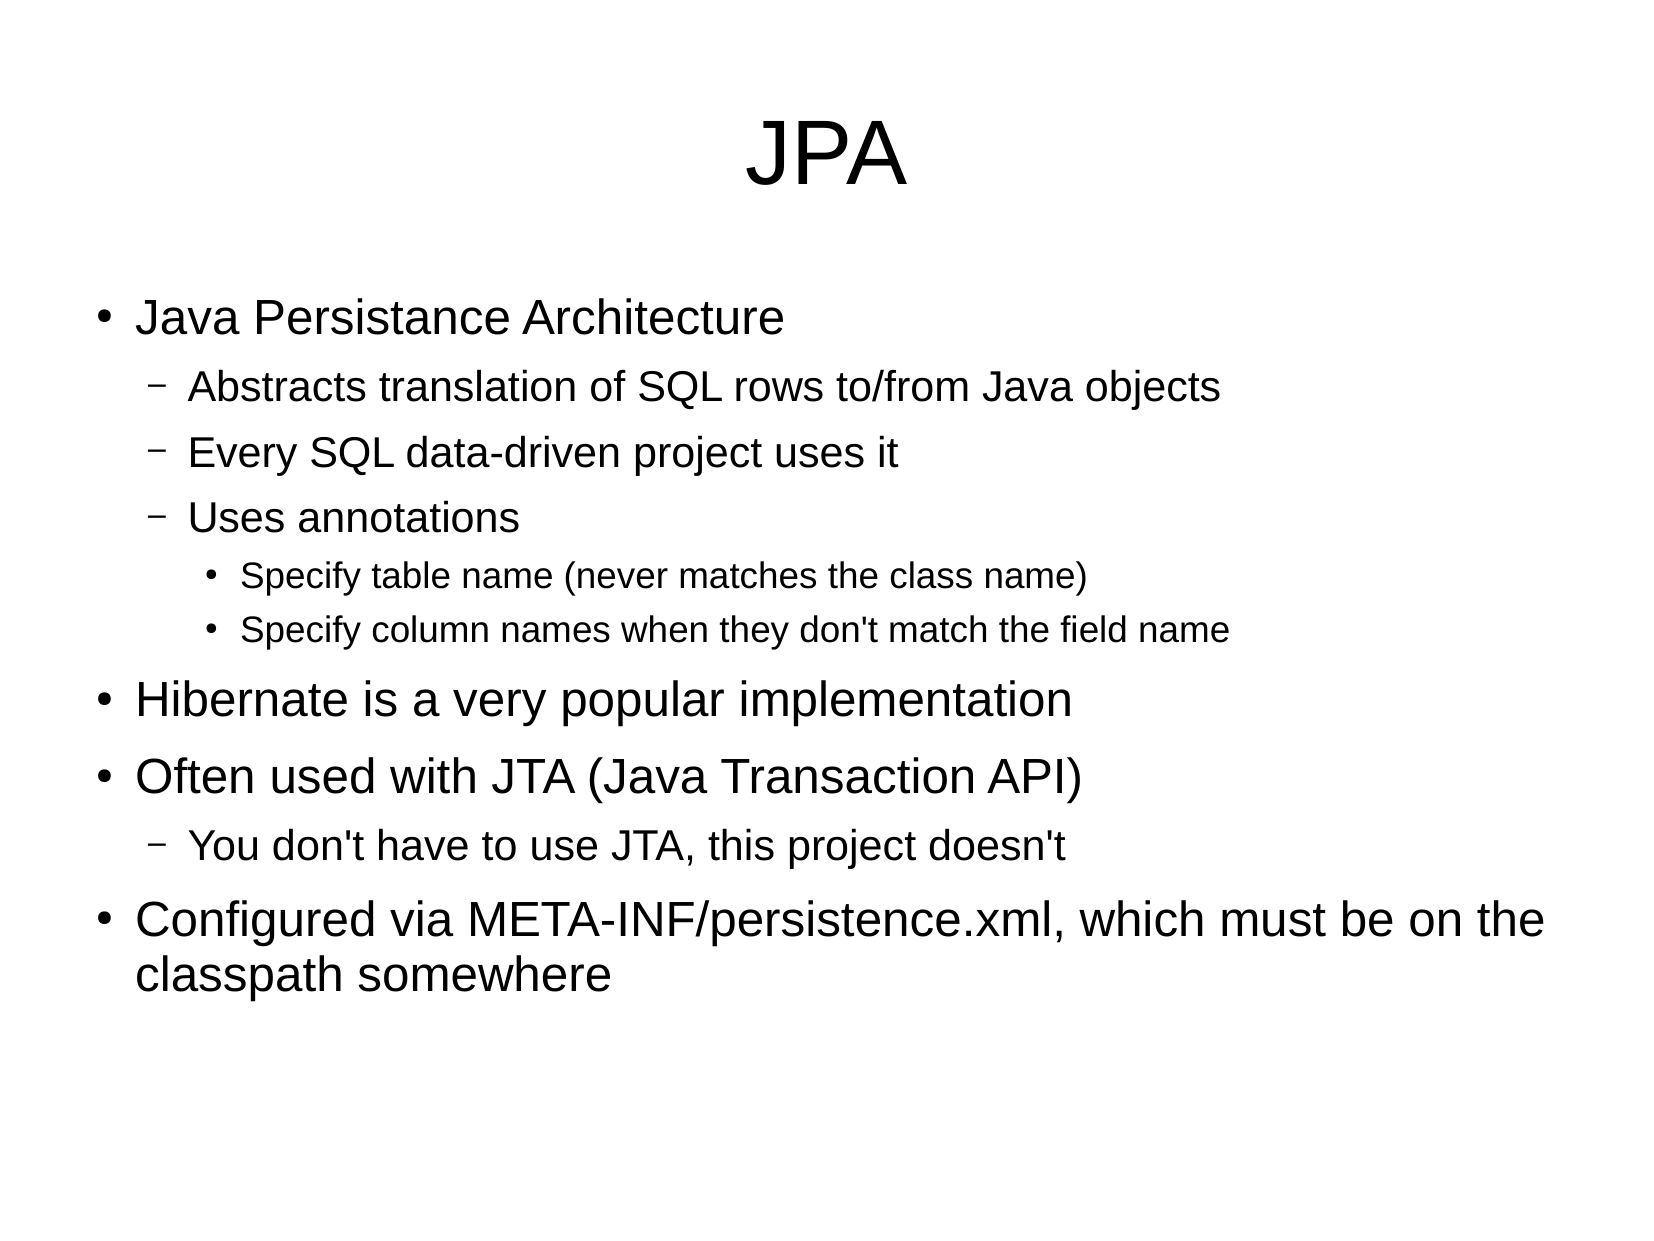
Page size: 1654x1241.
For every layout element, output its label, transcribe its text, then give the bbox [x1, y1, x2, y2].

list Java Persistance Architecture Abstracts translation of SQL rows to/from Java objects Every SQL data-driven project uses it Uses annotations Specify table name (never matches the class name) Specify column names when they don't match the field name Hibernate is a very popular implementation Often used with JTA (Java Transaction API) You don't have to use JTA, this project doesn't Configured via META-INF/persistence.xml, which must be on the classpath somewhere [82, 290, 1571, 1010]
title JPA [82, 49, 1571, 257]
